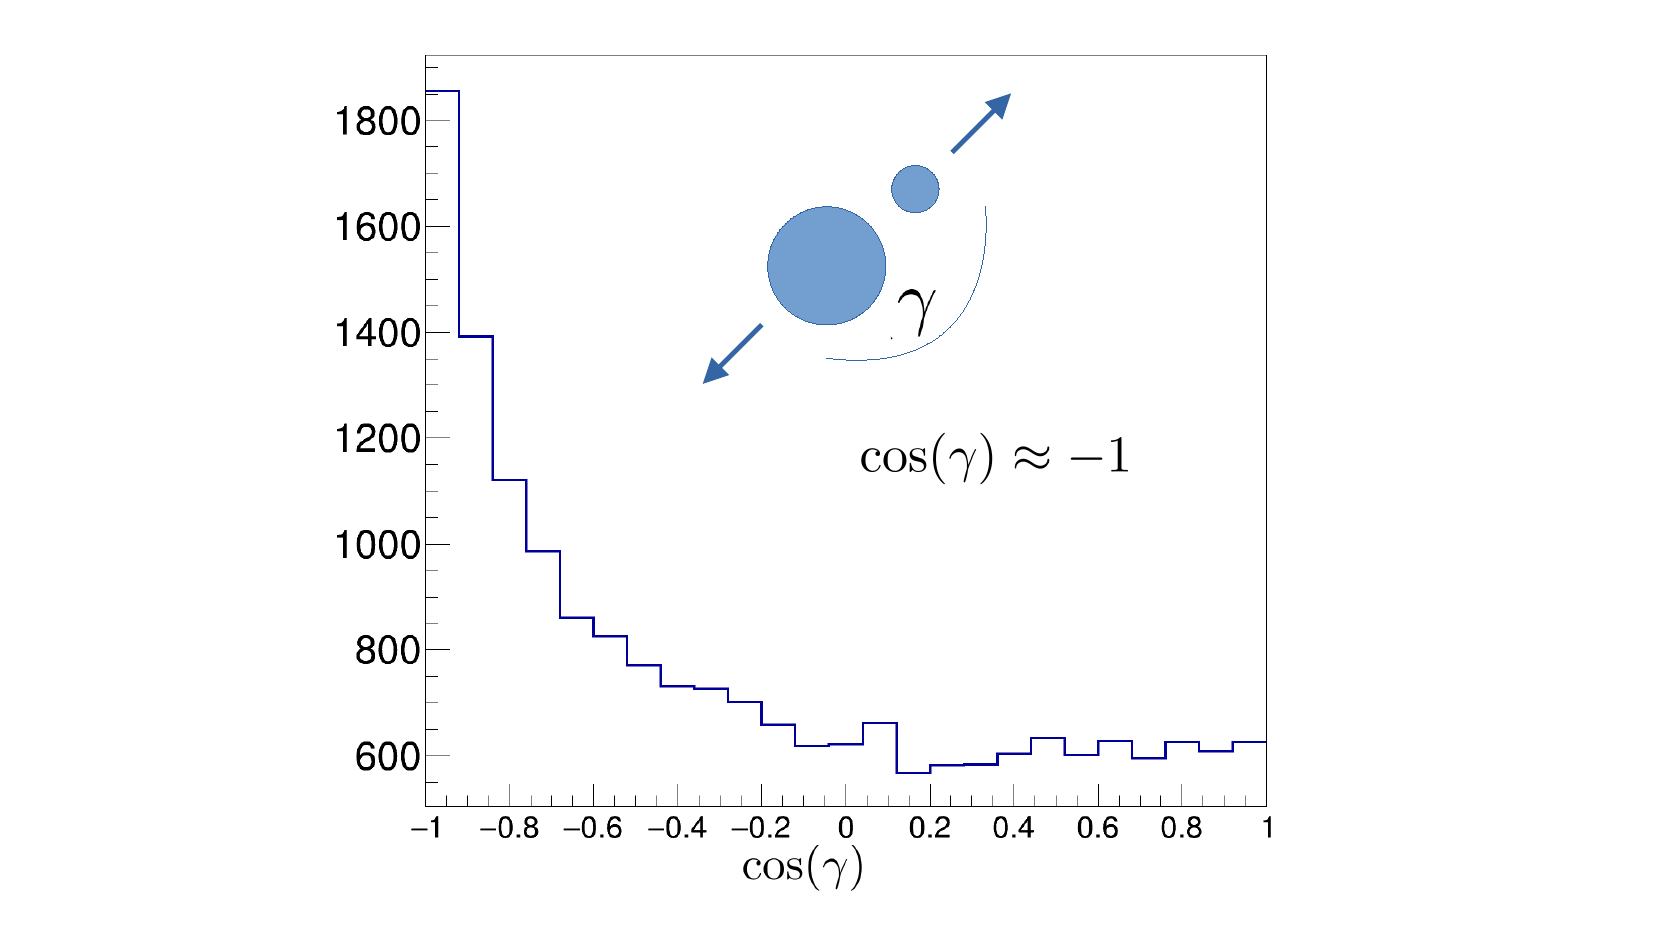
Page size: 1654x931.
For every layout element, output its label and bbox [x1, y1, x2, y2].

text_box [767, 206, 886, 325]
text_box [891, 165, 940, 213]
picture [324, 31, 1285, 907]
